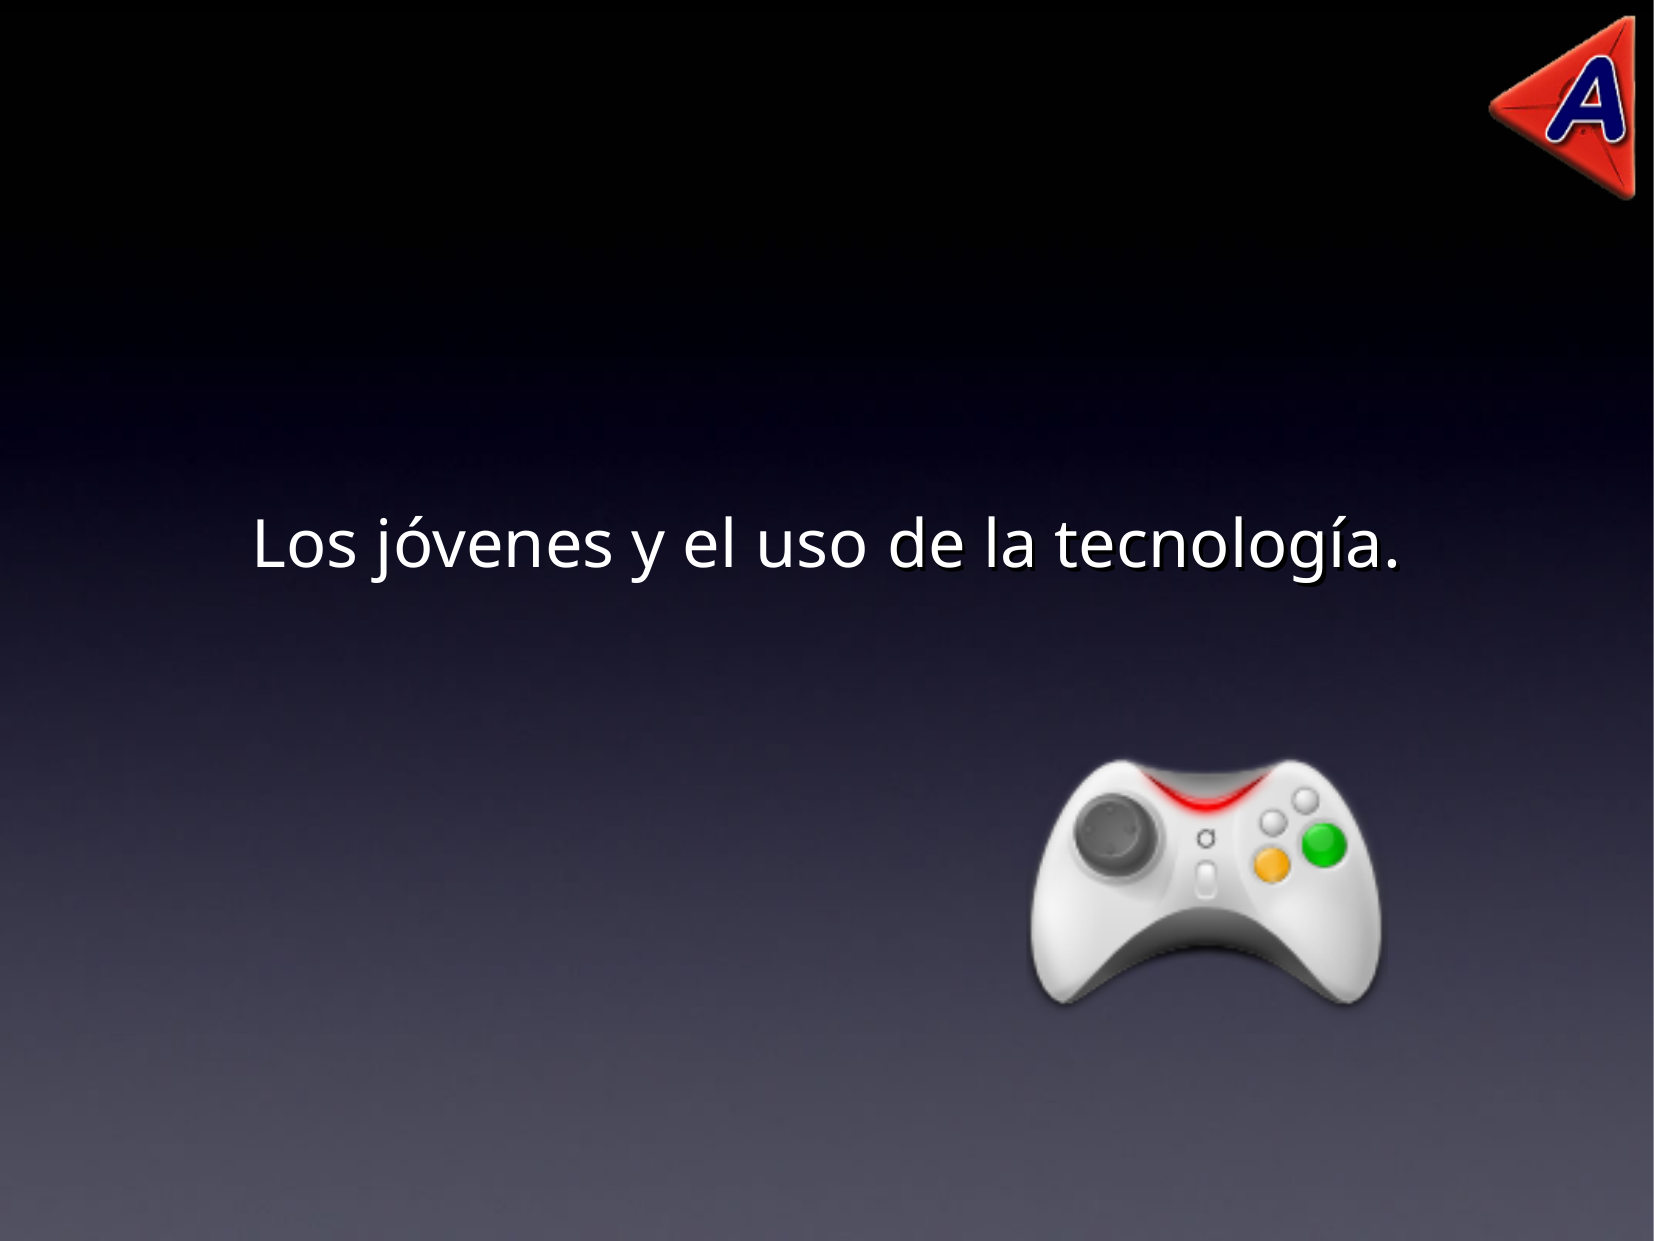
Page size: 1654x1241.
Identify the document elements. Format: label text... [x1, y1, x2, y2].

picture [0, 0, 1654, 1241]
subtitle Los jóvenes y el uso de la tecnología. [82, 56, 1571, 1102]
